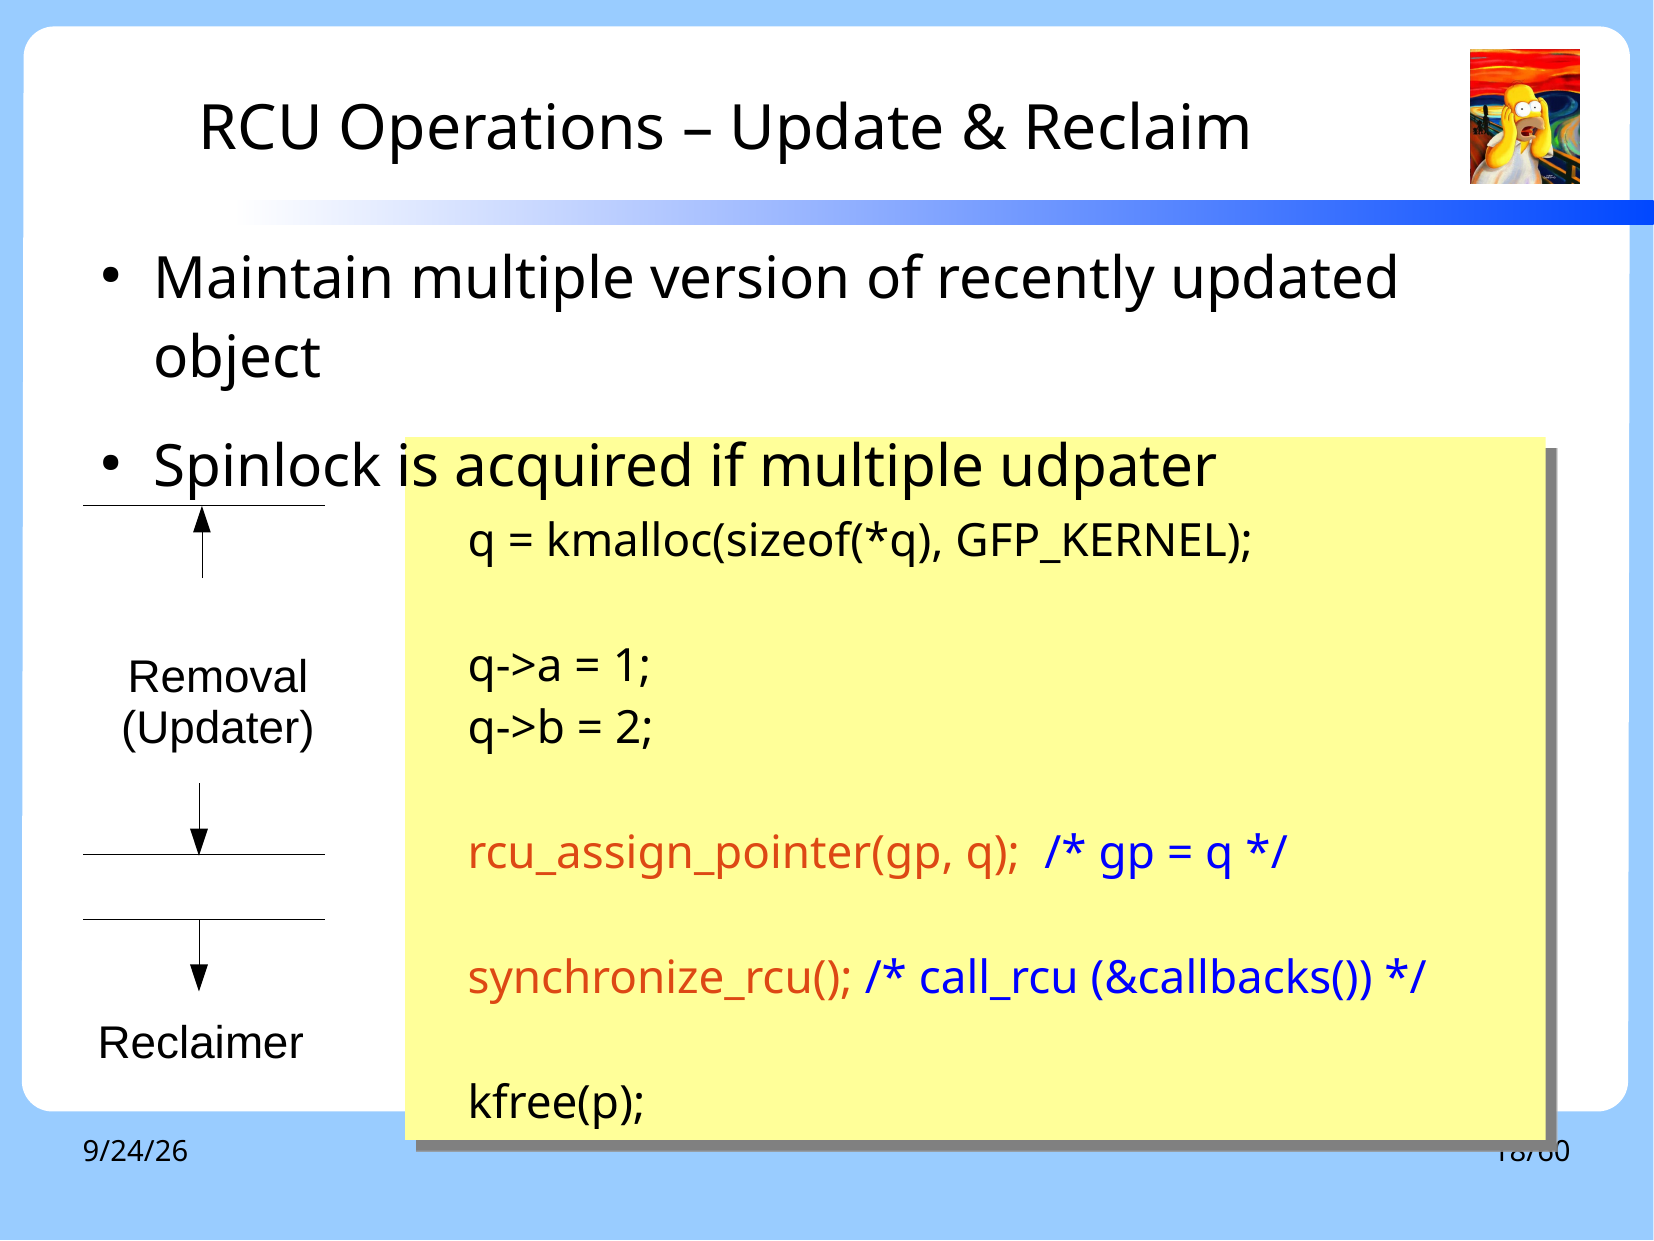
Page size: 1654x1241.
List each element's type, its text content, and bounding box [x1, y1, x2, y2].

title RCU Operations – Update & Reclaim [82, 49, 1371, 201]
text_box Reclaimer [82, 1009, 319, 1076]
text_box q = kmalloc(sizeof(*q), GFP_KERNEL); q->a = 1; q->b = 2; rcu_assign_pointer(gp, q); /* gp = q */ synchronize_rcu(); /* call_rcu (&callbacks()) */ kfree(p); [405, 956, 1546, 1059]
list Maintain multiple version of recently updated object Spinlock is acquired if multiple udpater [82, 236, 1571, 956]
picture [1470, 49, 1580, 184]
